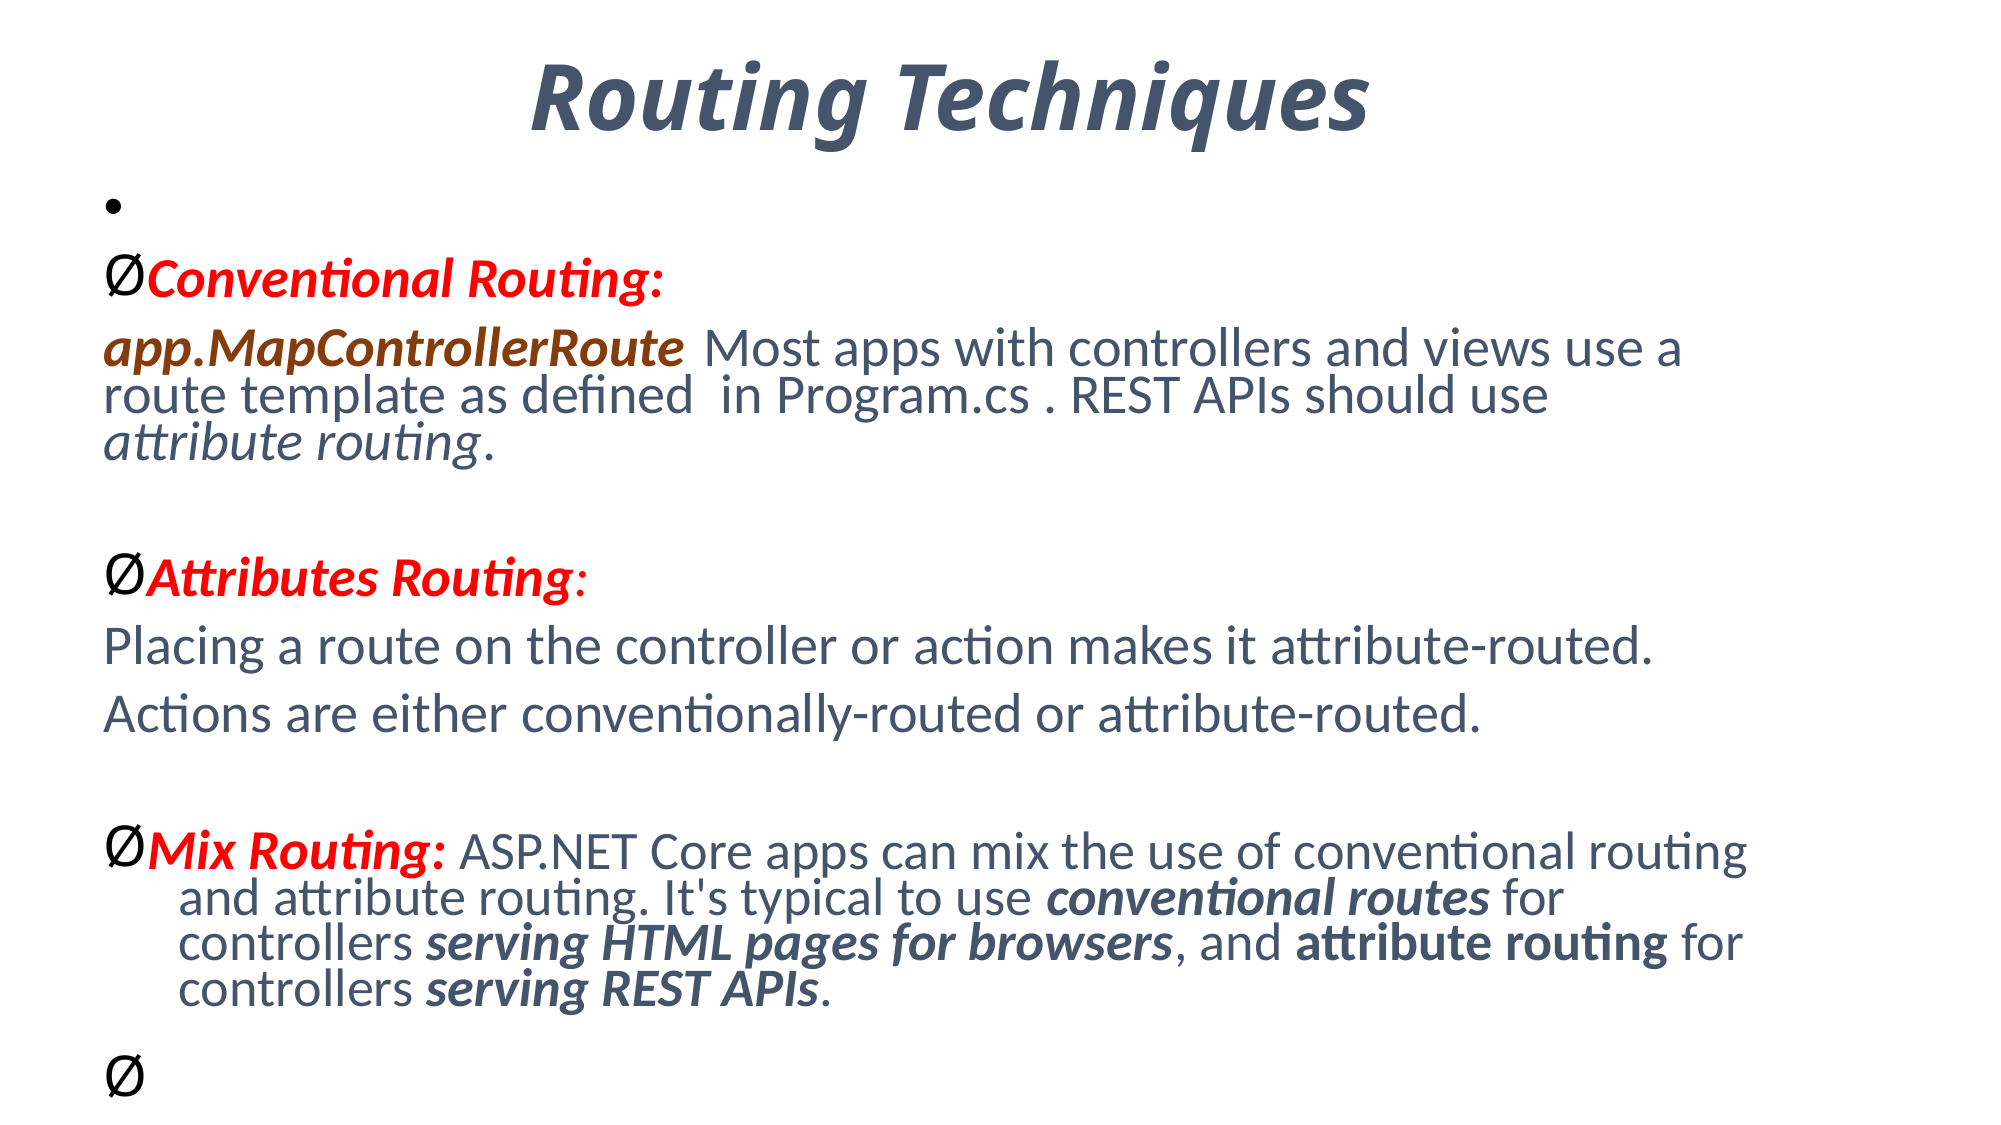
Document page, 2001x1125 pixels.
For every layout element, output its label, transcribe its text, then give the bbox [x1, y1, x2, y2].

title Routing Techniques [88, 37, 1814, 164]
list Conventional Routing: app.MapControllerRoute Most apps with controllers and views use a route template as defined in Program.cs . REST APIs should use attribute routing. Attributes Routing: Placing a route on the controller or action makes it attribute-routed. Actions are either conventionally-routed or attribute-routed. Mix Routing: ASP.NET Core apps can mix the use of conventional routing and attribute routing. It's typical to use conventional routes for controllers serving HTML pages for browsers, and attribute routing for controllers serving REST APIs. [88, 164, 1814, 1046]
